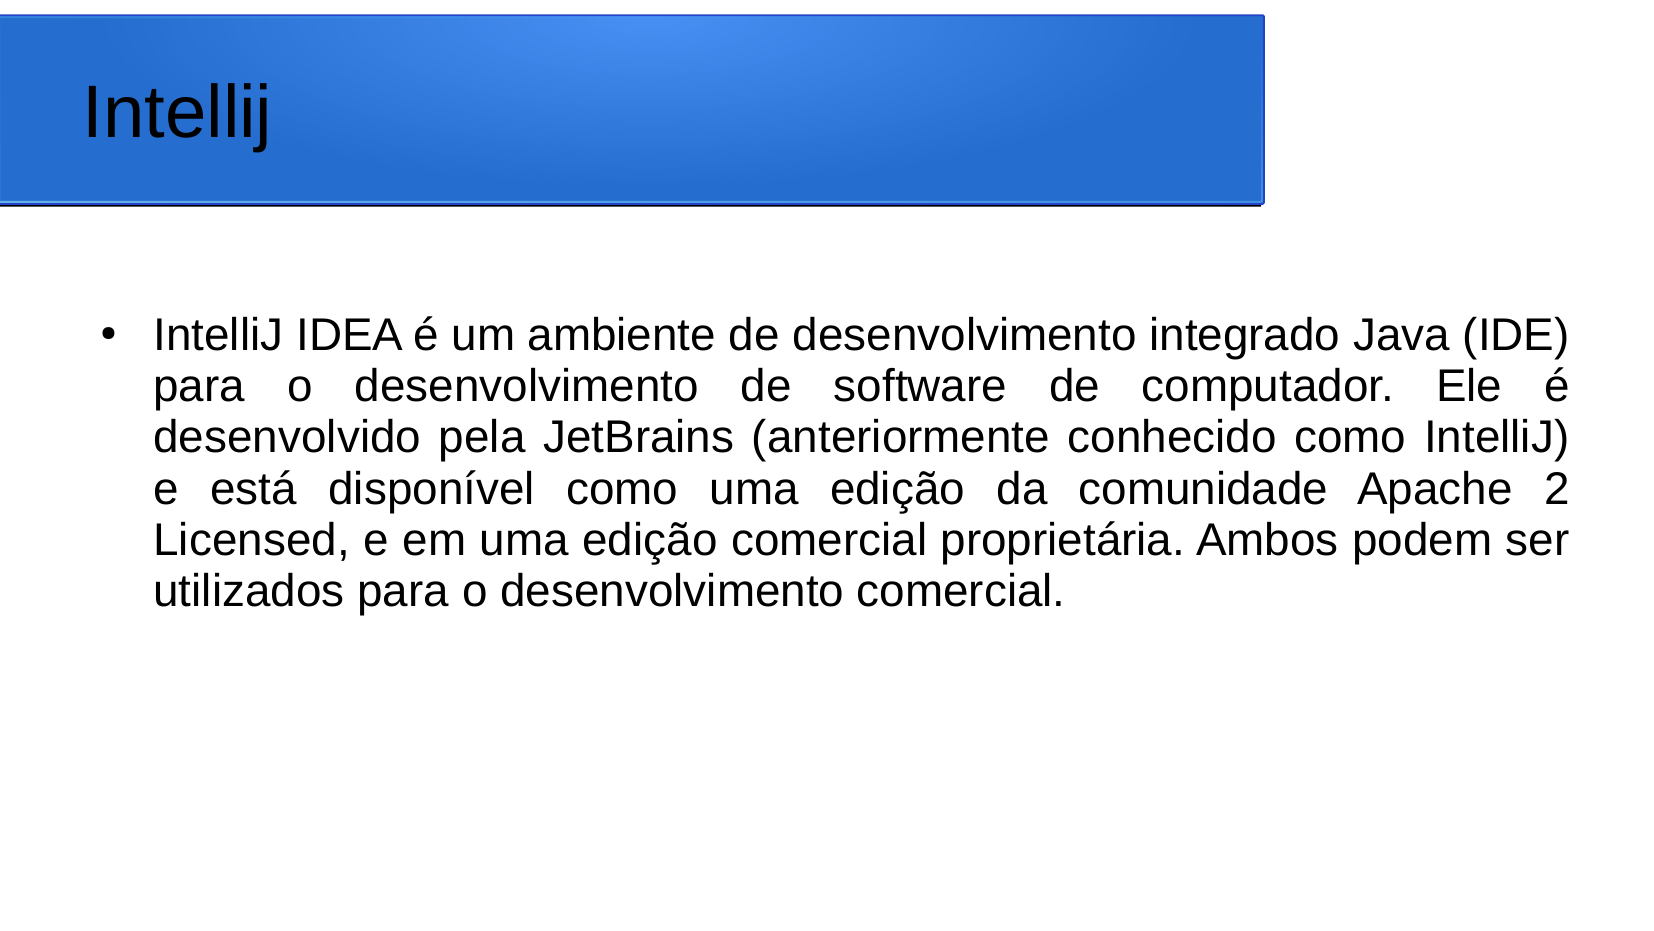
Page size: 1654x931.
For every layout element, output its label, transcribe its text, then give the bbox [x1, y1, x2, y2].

title Intellij [82, 35, 1235, 189]
list IntelliJ IDEA é um ambiente de desenvolvimento integrado Java (IDE) para o desenvolvimento de software de computador. Ele é desenvolvido pela JetBrains (anteriormente conhecido como IntelliJ) e está disponível como uma edição da comunidade Apache 2 Licensed, e em uma edição comercial proprietária. Ambos podem ser utilizados para o desenvolvimento comercial. [82, 224, 1571, 764]
